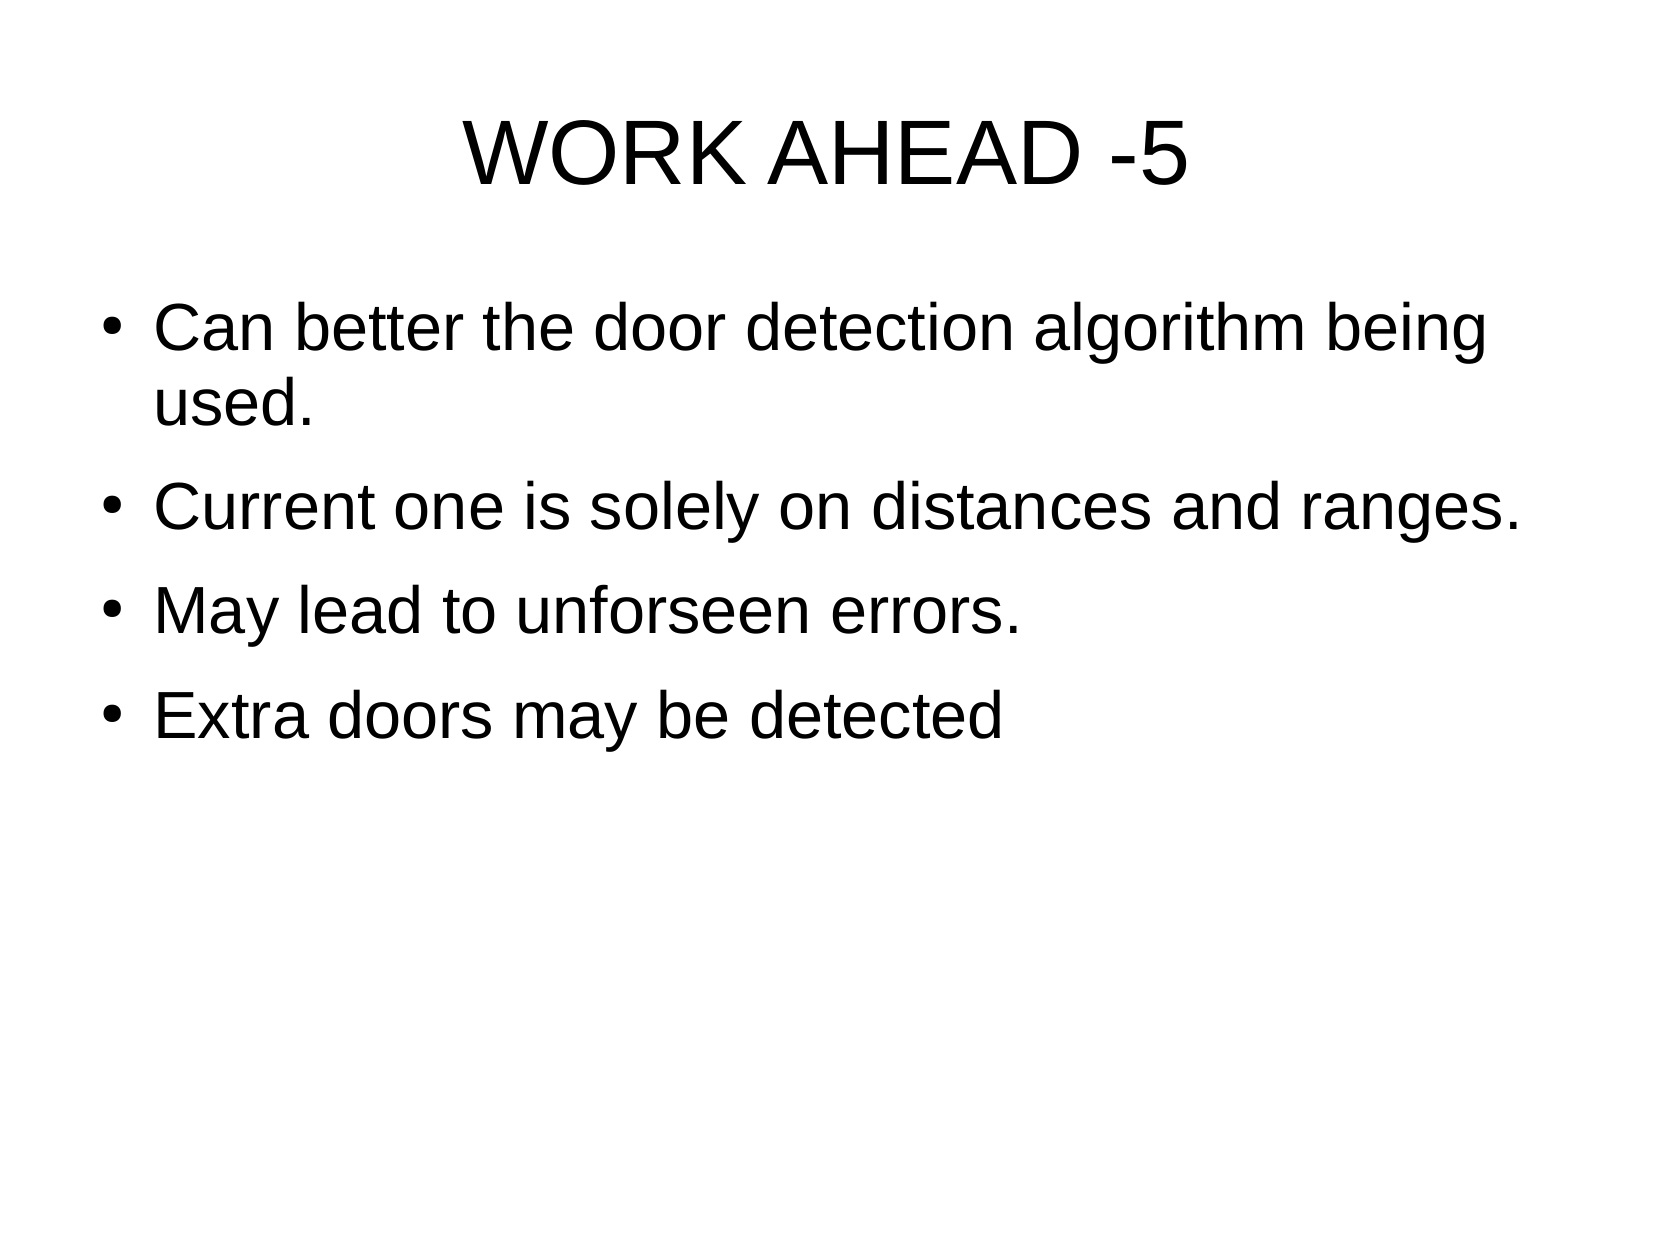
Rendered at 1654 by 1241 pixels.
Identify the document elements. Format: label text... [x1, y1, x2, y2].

title WORK AHEAD -5 [82, 49, 1571, 257]
list Can better the door detection algorithm being used. Current one is solely on distances and ranges. May lead to unforseen errors. Extra doors may be detected [82, 290, 1571, 1010]
